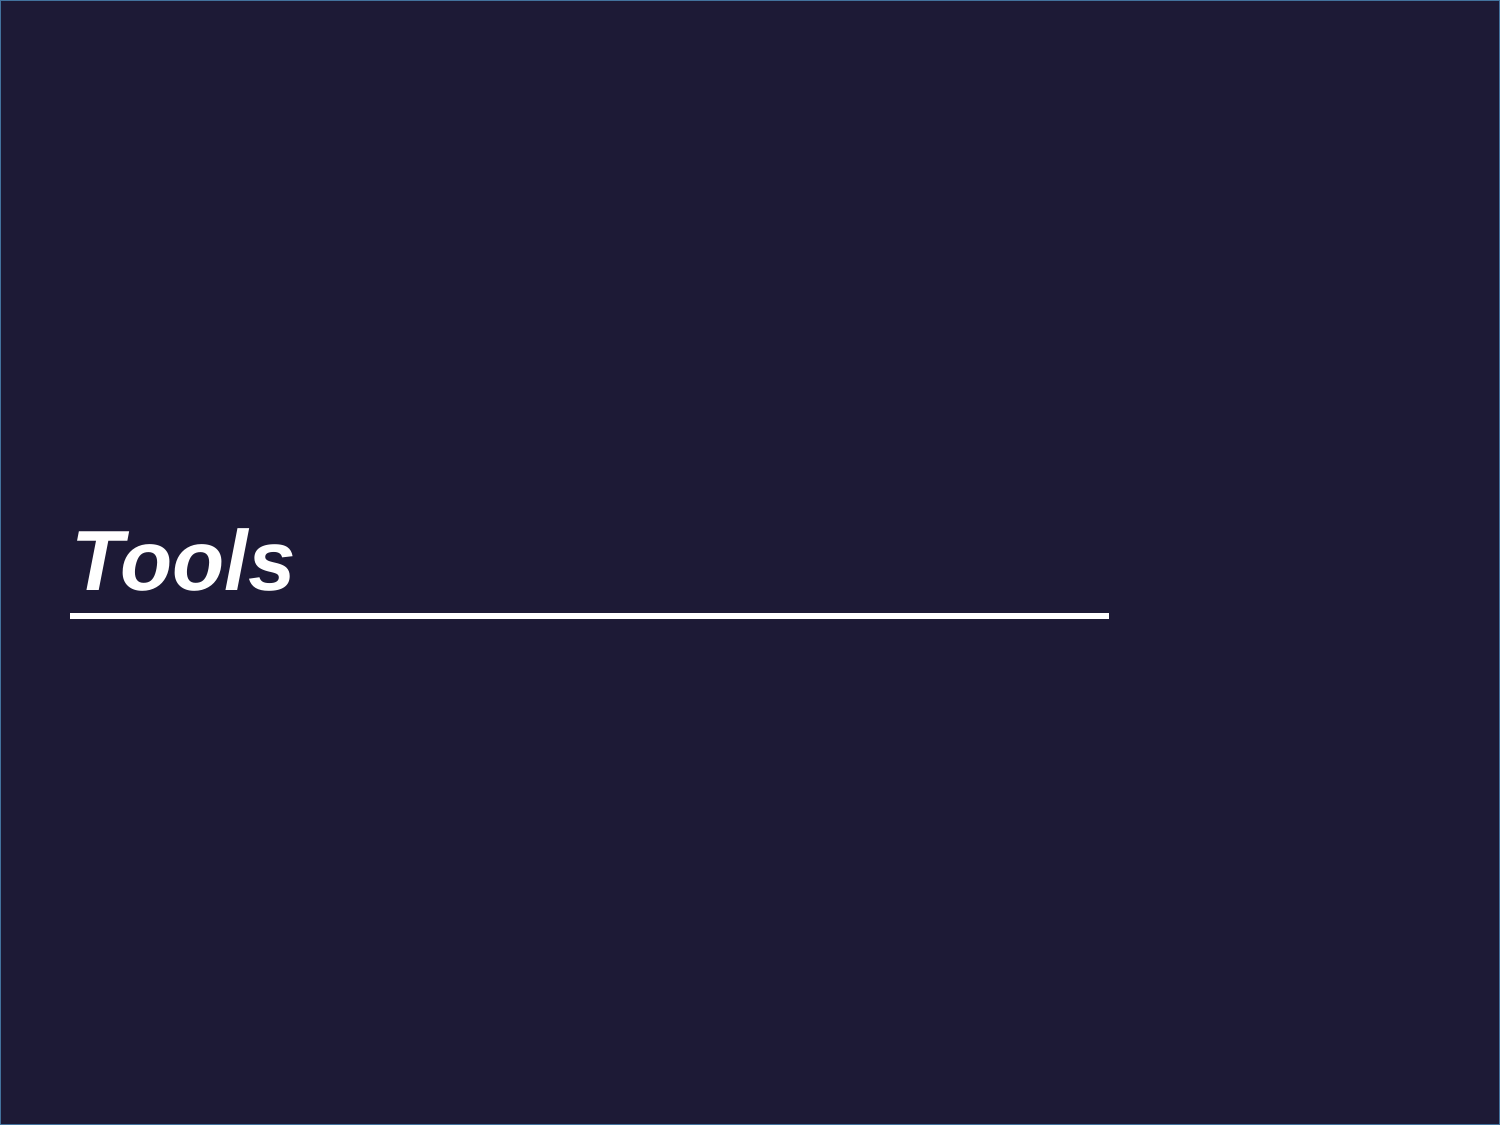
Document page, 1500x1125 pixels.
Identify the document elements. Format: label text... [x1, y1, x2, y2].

text_box Tools [64, 497, 1414, 615]
